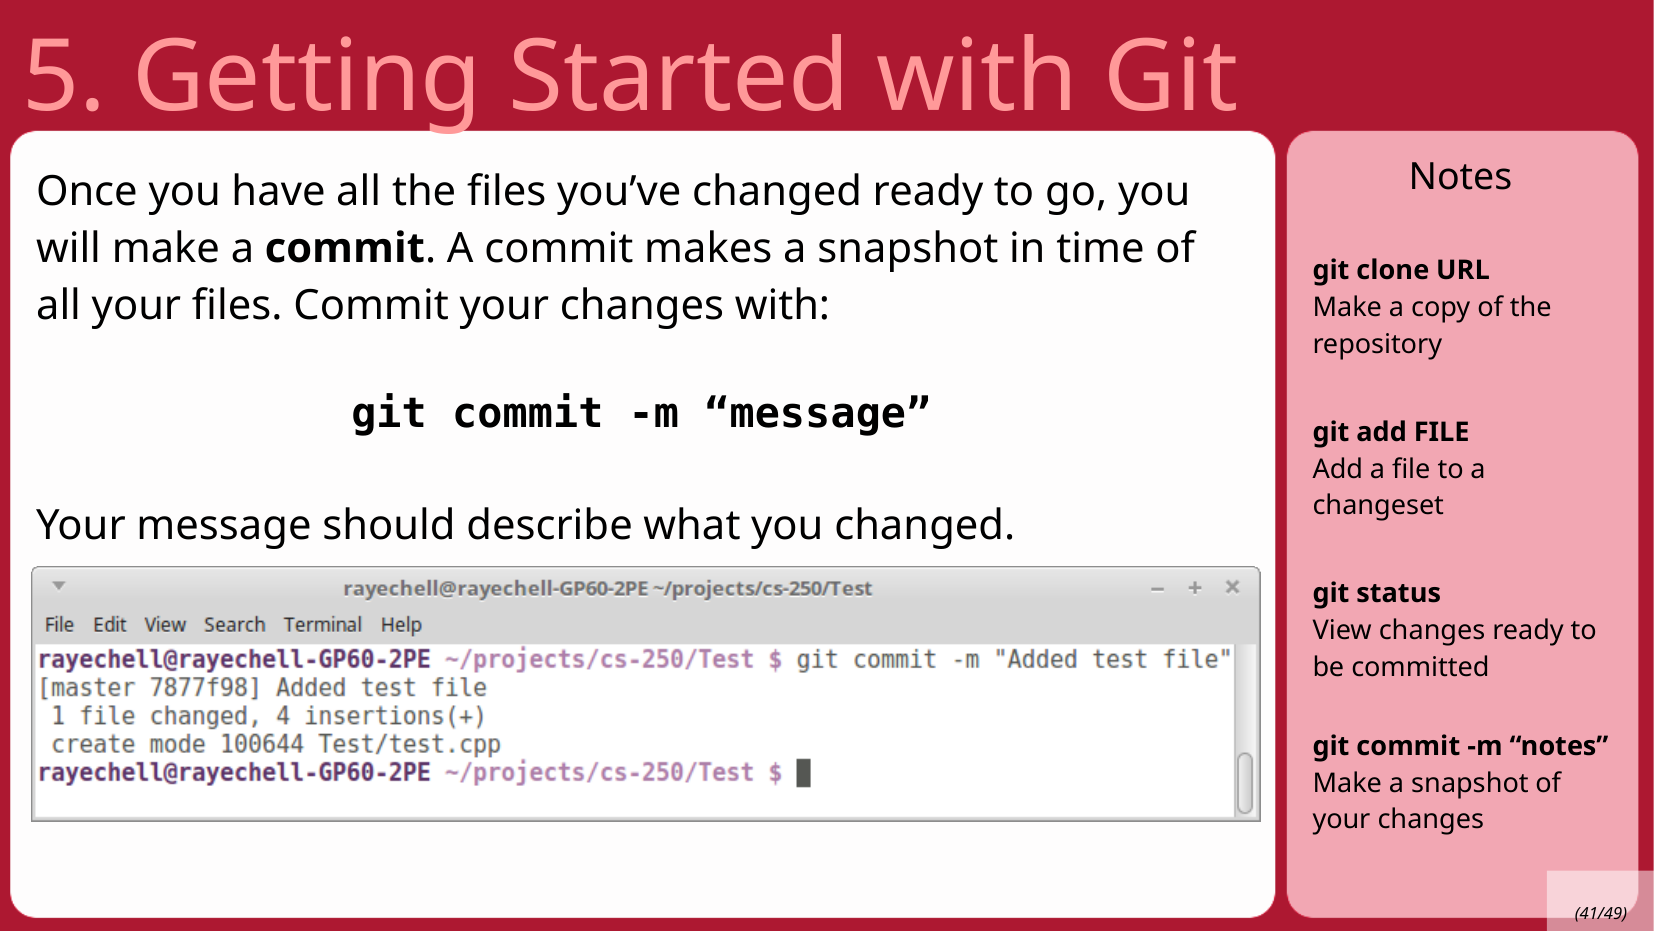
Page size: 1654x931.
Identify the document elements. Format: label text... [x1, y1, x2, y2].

text_box Once you have all the files you’ve changed ready to go, you will make a commit. A commit makes a snapshot in time of all your files. Commit your changes with: git commit -m “message” Your message should describe what you changed. [35, 161, 1248, 492]
text_box (<number>/49) [1546, 877, 1654, 931]
text_box Notes git clone URL Make a copy of the repository git add FILE Add a file to a changeset git status View changes ready to be committed git commit -m “notes” Make a snapshot of your changes [1290, 141, 1631, 694]
title 5. Getting Started with Git [22, 7, 1511, 136]
picture [0, 0, 1654, 931]
